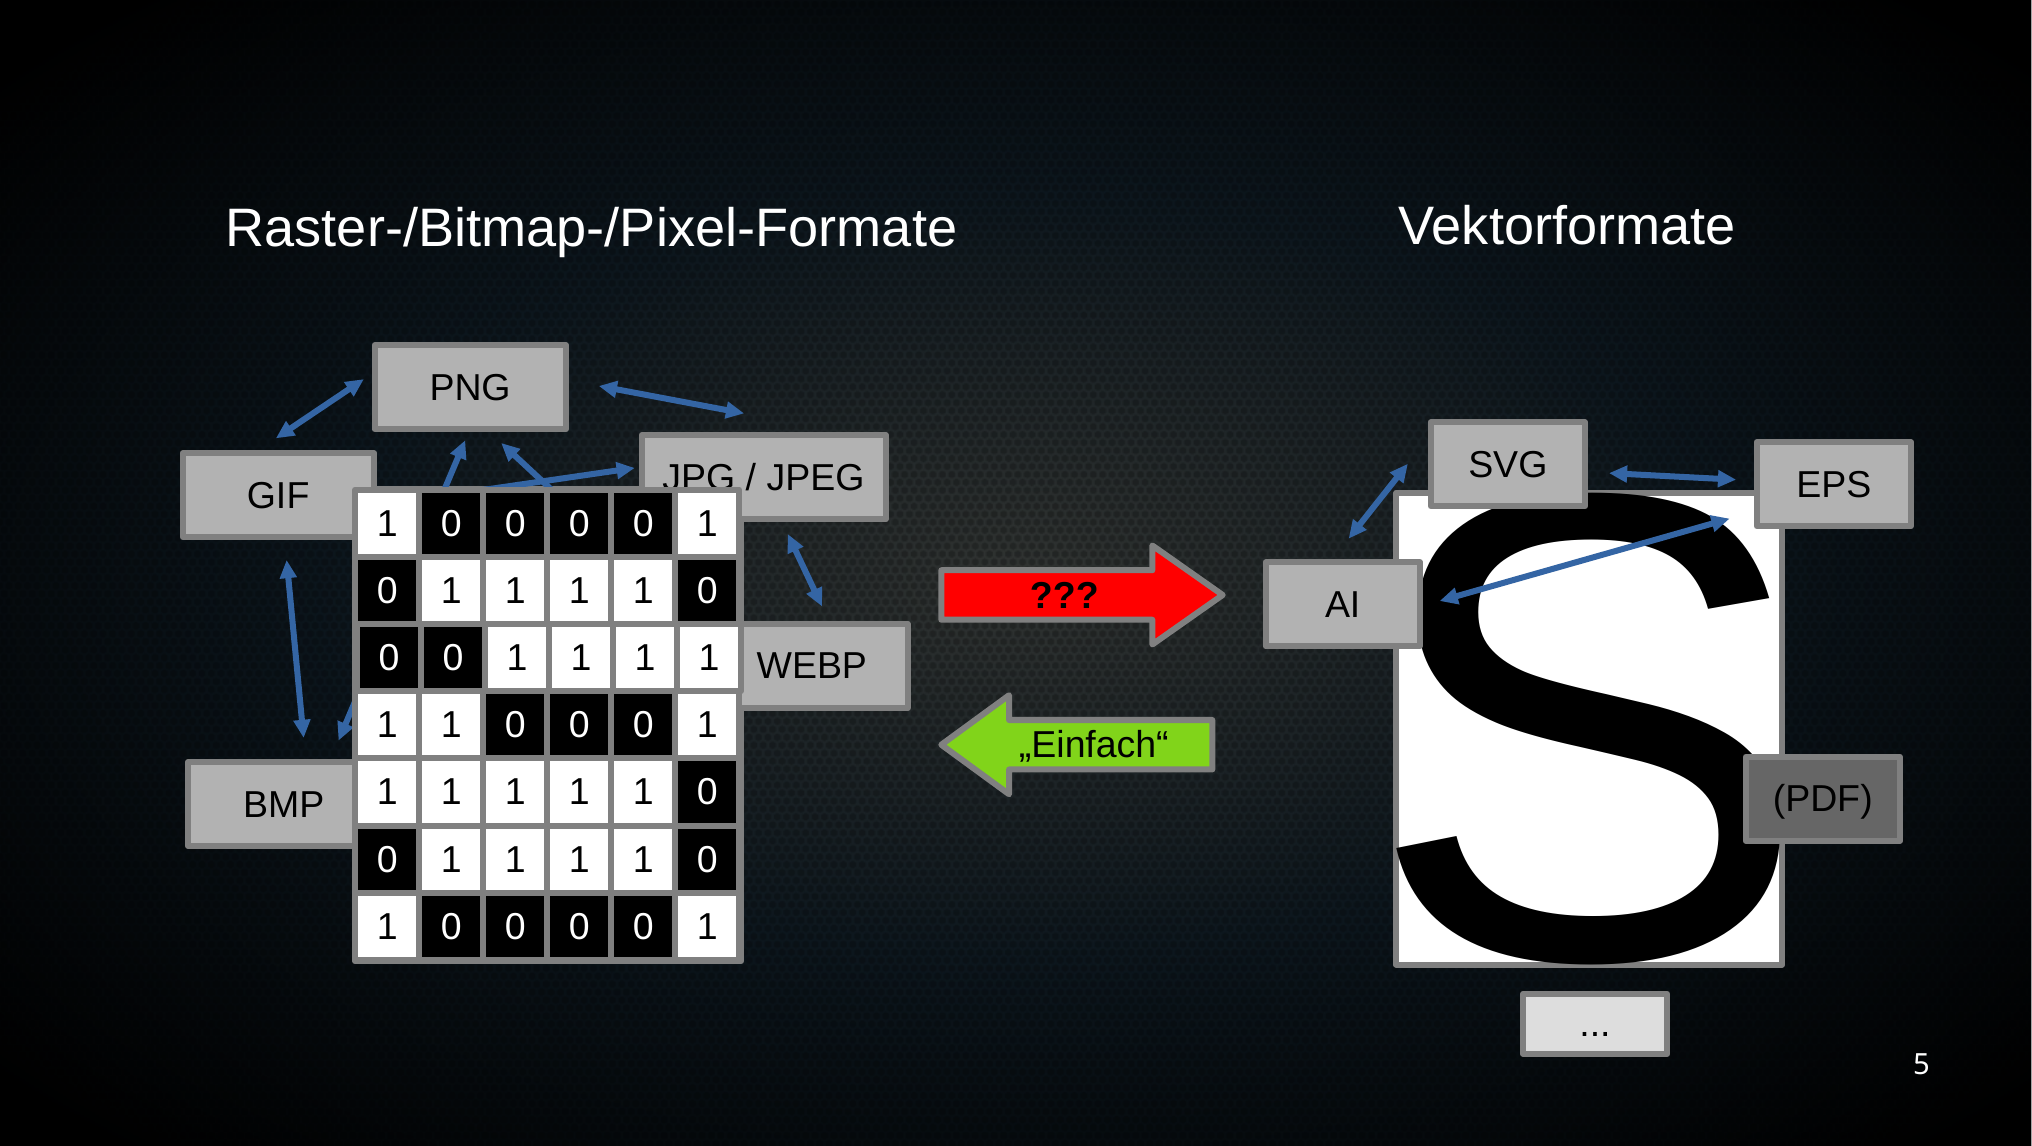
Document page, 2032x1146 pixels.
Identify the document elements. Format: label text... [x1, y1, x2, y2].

text_box 0 [419, 892, 483, 960]
text_box 1 [677, 623, 742, 692]
text_box 0 [547, 489, 611, 557]
text_box 1 [483, 825, 547, 892]
text_box 1 [676, 892, 740, 960]
text_box 0 [611, 489, 675, 557]
text_box 1 [548, 623, 612, 691]
text_box 1 [484, 623, 548, 691]
text_box 0 [420, 623, 484, 691]
text_box 1 [611, 758, 675, 825]
text_box 1 [547, 557, 611, 623]
text_box 0 [355, 557, 419, 624]
text_box BMP [188, 762, 355, 847]
text_box 1 [419, 825, 483, 892]
text_box SVG [1430, 422, 1586, 507]
text_box 0 [611, 691, 675, 758]
text_box 1 [355, 758, 419, 825]
text_box 1 [355, 892, 419, 960]
picture [0, 0, 2032, 1146]
text_box Vektorformate [1229, 152, 1905, 299]
text_box „Einfach“ [941, 695, 1213, 795]
text_box 0 [675, 758, 740, 825]
text_box 1 [419, 557, 483, 623]
text_box 1 [355, 489, 420, 557]
text_box 0 [483, 489, 547, 557]
text_box 1 [483, 557, 547, 623]
text_box 1 [419, 691, 483, 758]
text_box GIF [182, 453, 374, 538]
text_box EPS [1756, 442, 1912, 527]
text_box 0 [547, 691, 611, 758]
text_box 1 [483, 758, 547, 825]
text_box 1 [675, 489, 740, 557]
text_box 1 [419, 758, 483, 825]
text_box WEBP [740, 623, 908, 708]
text_box 1 [611, 557, 675, 623]
text_box 1 [547, 758, 611, 825]
text_box ??? [941, 545, 1223, 645]
text_box ... [1523, 993, 1668, 1054]
text_box 1 [547, 825, 611, 892]
text_box 0 [420, 489, 483, 557]
text_box Raster-/Bitmap-/Pixel-Formate [183, 154, 1000, 301]
text_box 0 [356, 623, 420, 691]
text_box AI [1265, 562, 1420, 647]
text_box 0 [675, 557, 740, 623]
text_box 0 [483, 892, 547, 960]
text_box 1 [355, 691, 419, 758]
text_box 0 [483, 691, 547, 758]
text_box 0 [547, 892, 611, 960]
text_box 1 [611, 825, 675, 892]
text_box 1 [675, 691, 740, 758]
text_box (PDF) [1745, 756, 1901, 841]
text_box PNG [374, 345, 566, 430]
text_box 0 [675, 825, 740, 892]
text_box 0 [355, 825, 419, 892]
text_box 0 [611, 892, 676, 960]
text_box 1 [612, 623, 677, 691]
text_box JPG / JPEG [641, 435, 886, 520]
